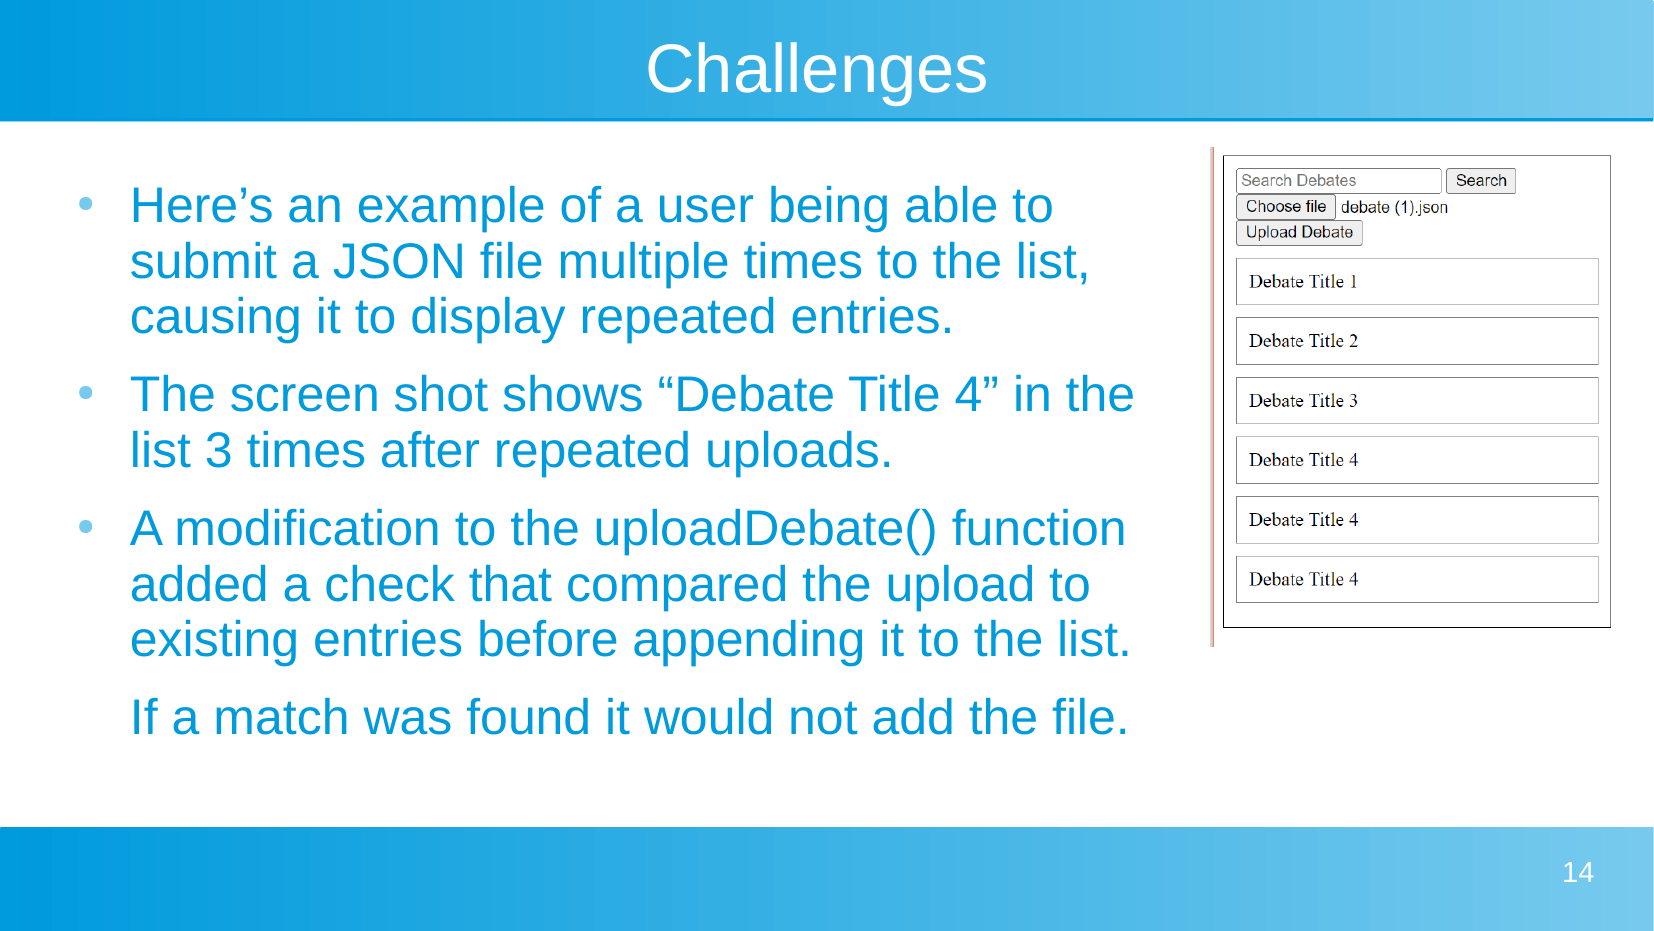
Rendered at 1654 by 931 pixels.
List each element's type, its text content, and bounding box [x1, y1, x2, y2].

title Challenges [59, 29, 1595, 108]
list Here’s an example of a user being able to submit a JSON file multiple times to the list, causing it to display repeated entries. The screen shot shows “Debate Title 4” in the list 3 times after repeated uploads. A modification to the uploadDebate() function added a check that compared the upload to existing entries before appending it to the list. If a match was found it would not add the file. [59, 177, 1182, 768]
picture [1210, 147, 1644, 647]
